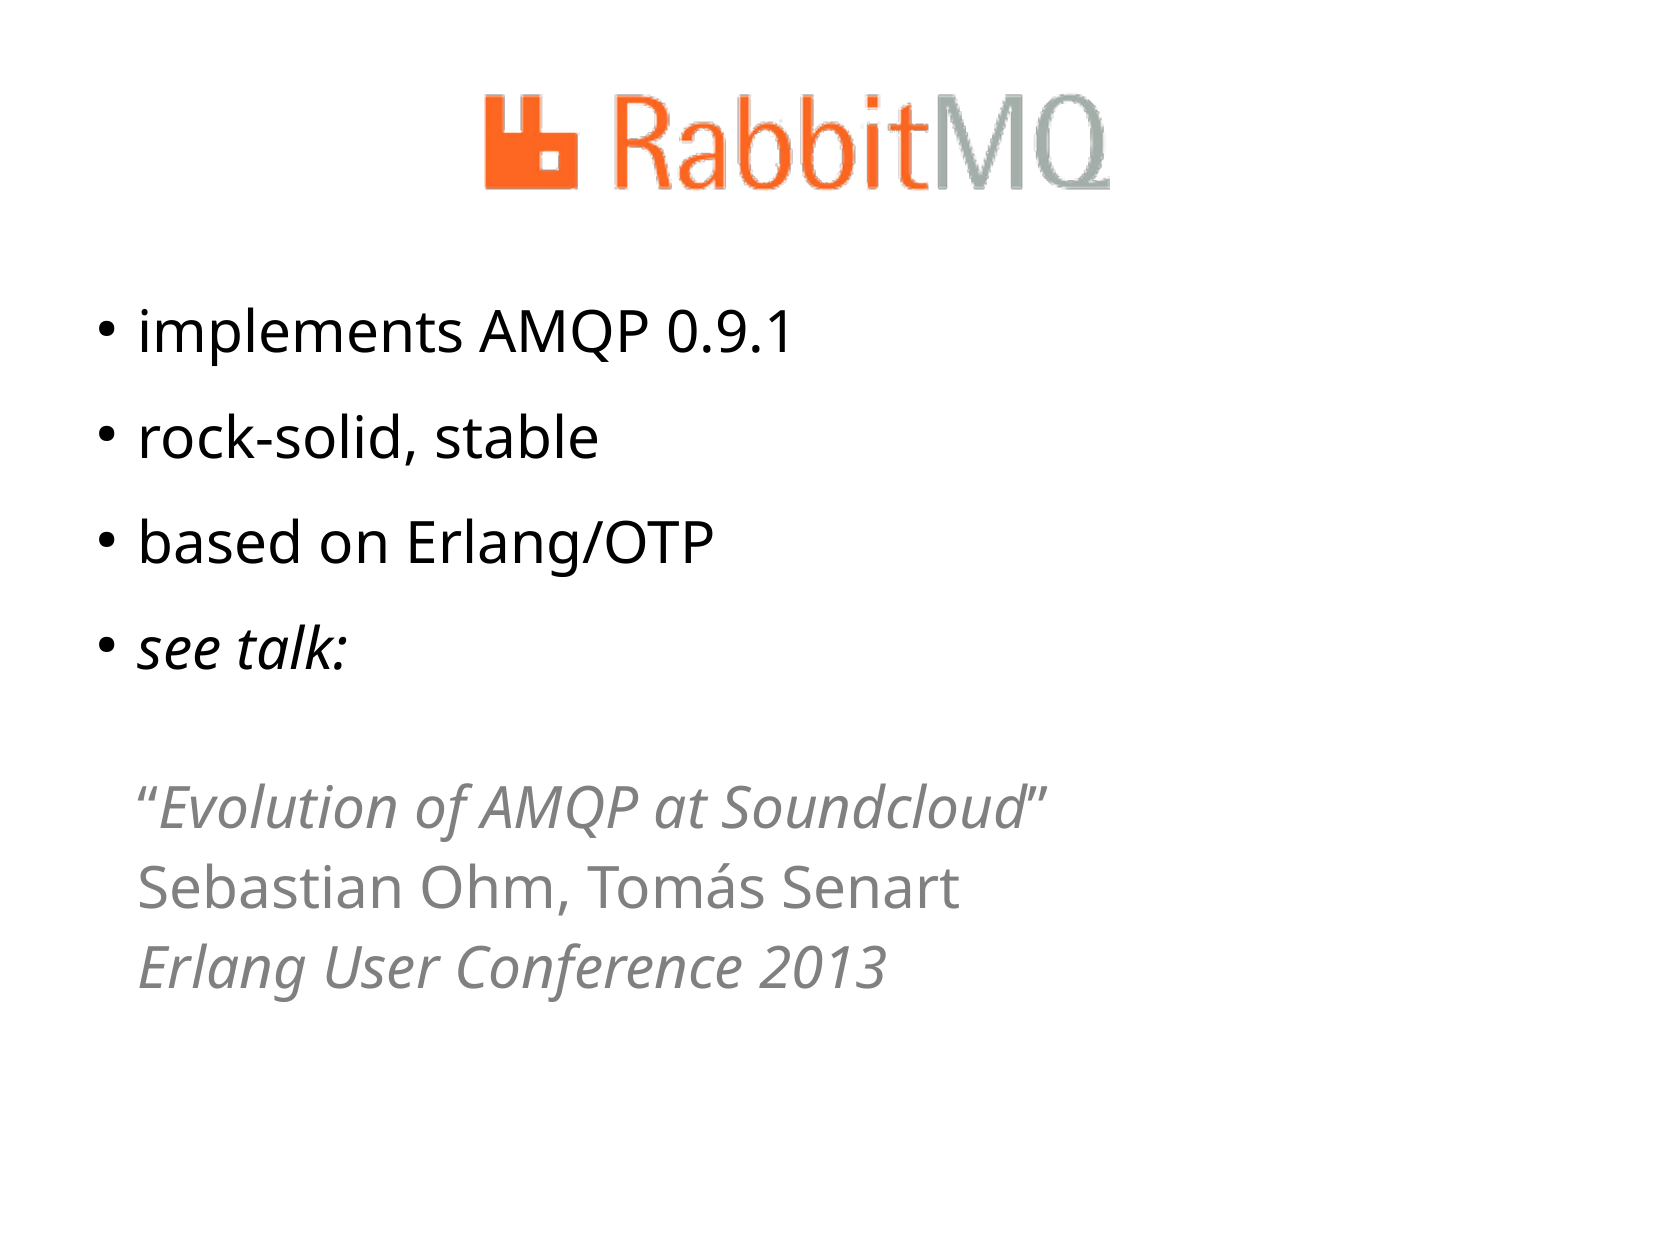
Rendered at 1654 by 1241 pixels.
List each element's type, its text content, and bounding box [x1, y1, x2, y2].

picture [484, 39, 1110, 249]
list implements AMQP 0.9.1 rock-solid, stable based on Erlang/OTP see talk: “Evolution of AMQP at Soundcloud” Sebastian Ohm, Tomás Senart Erlang User Conference 2013 [82, 290, 1538, 1010]
